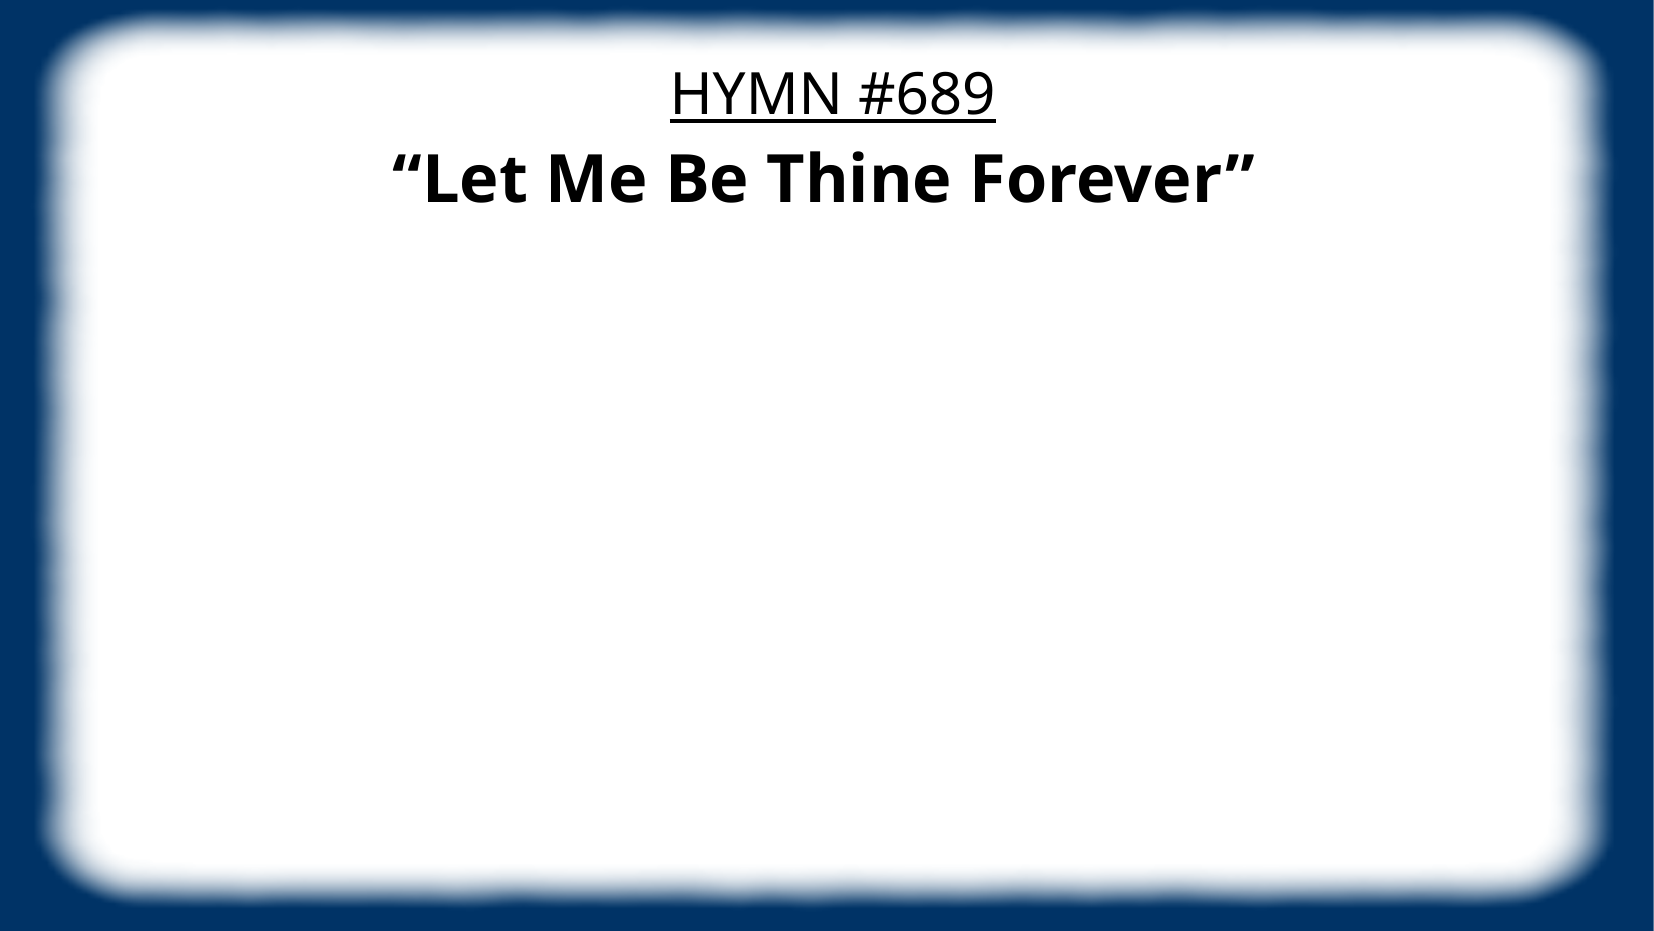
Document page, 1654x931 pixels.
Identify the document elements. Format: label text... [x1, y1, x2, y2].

text_box HYMN #689 “Let Me Be Thine Forever” [120, 45, 1546, 226]
picture [0, 0, 1654, 931]
